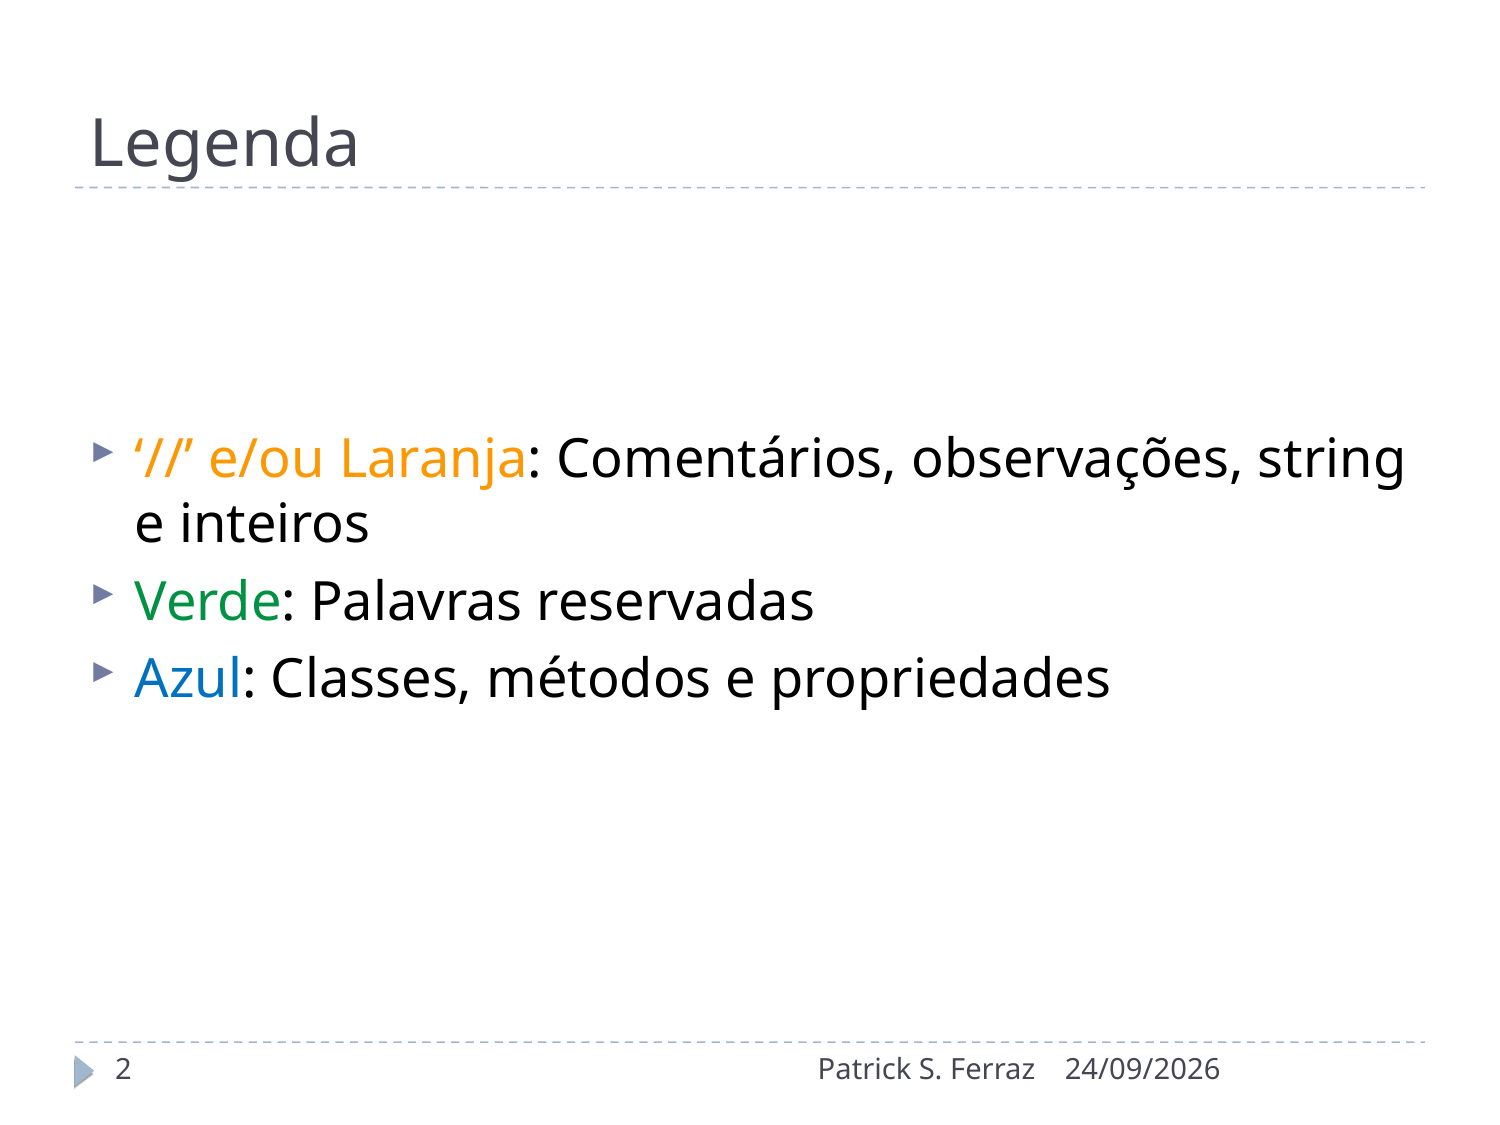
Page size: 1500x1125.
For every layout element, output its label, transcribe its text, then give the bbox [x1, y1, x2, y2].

list ‘//’ e/ou Laranja: Comentários, observações, string e inteiros Verde: Palavras reservadas Azul: Classes, métodos e propriedades [75, 200, 1425, 1010]
title Legenda [75, 24, 1425, 188]
slide_number 08/07/2017 [1051, 1042, 1426, 1103]
footer Patrick S. Ferraz [475, 1042, 1051, 1103]
slide_number <número> [100, 1042, 426, 1103]
